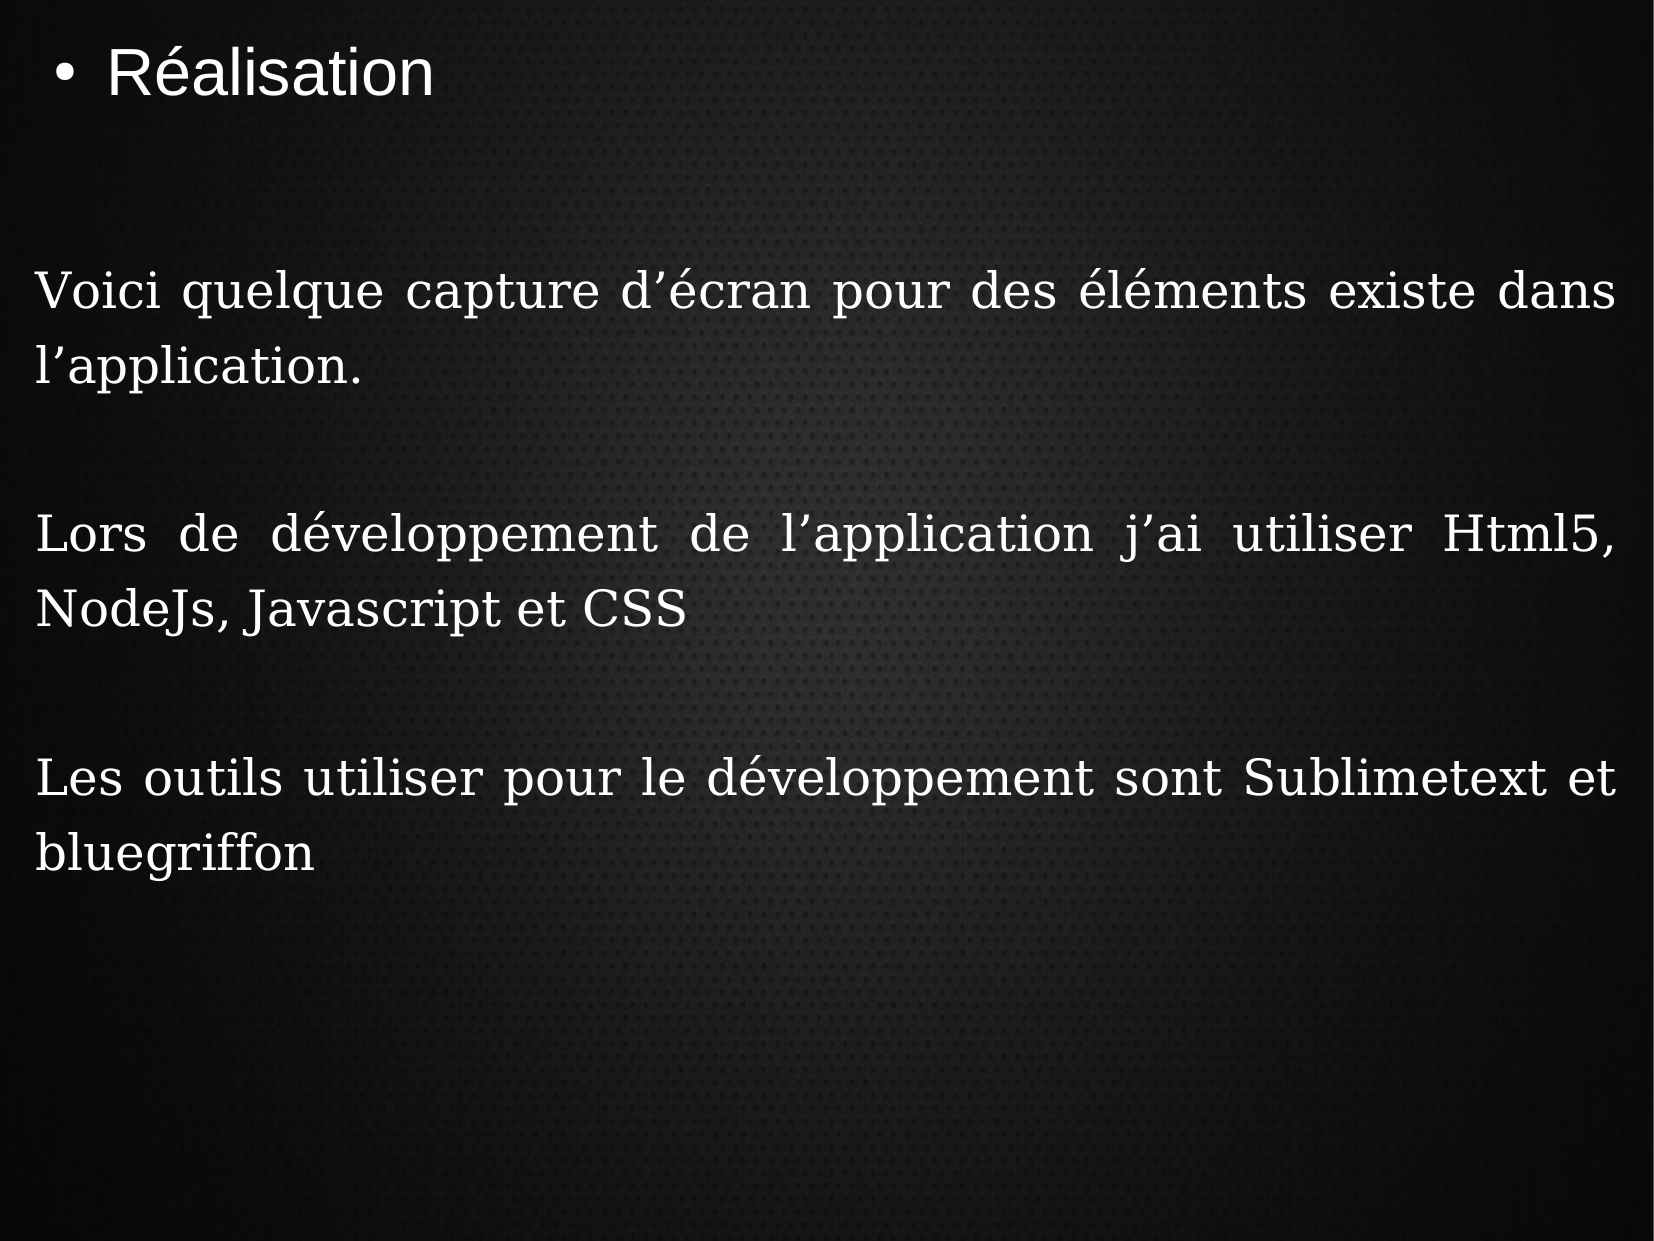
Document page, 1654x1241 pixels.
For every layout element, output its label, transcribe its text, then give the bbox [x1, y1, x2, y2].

list Réalisation Voici quelque capture d’écran pour des éléments existe dans l’application. Lors de développement de l’application j’ai utiliser Html5, NodeJs, Javascript et CSS Les outils utiliser pour le développement sont Sublimetext et bluegriffon [35, 35, 1619, 1182]
picture [0, 0, 1654, 1241]
